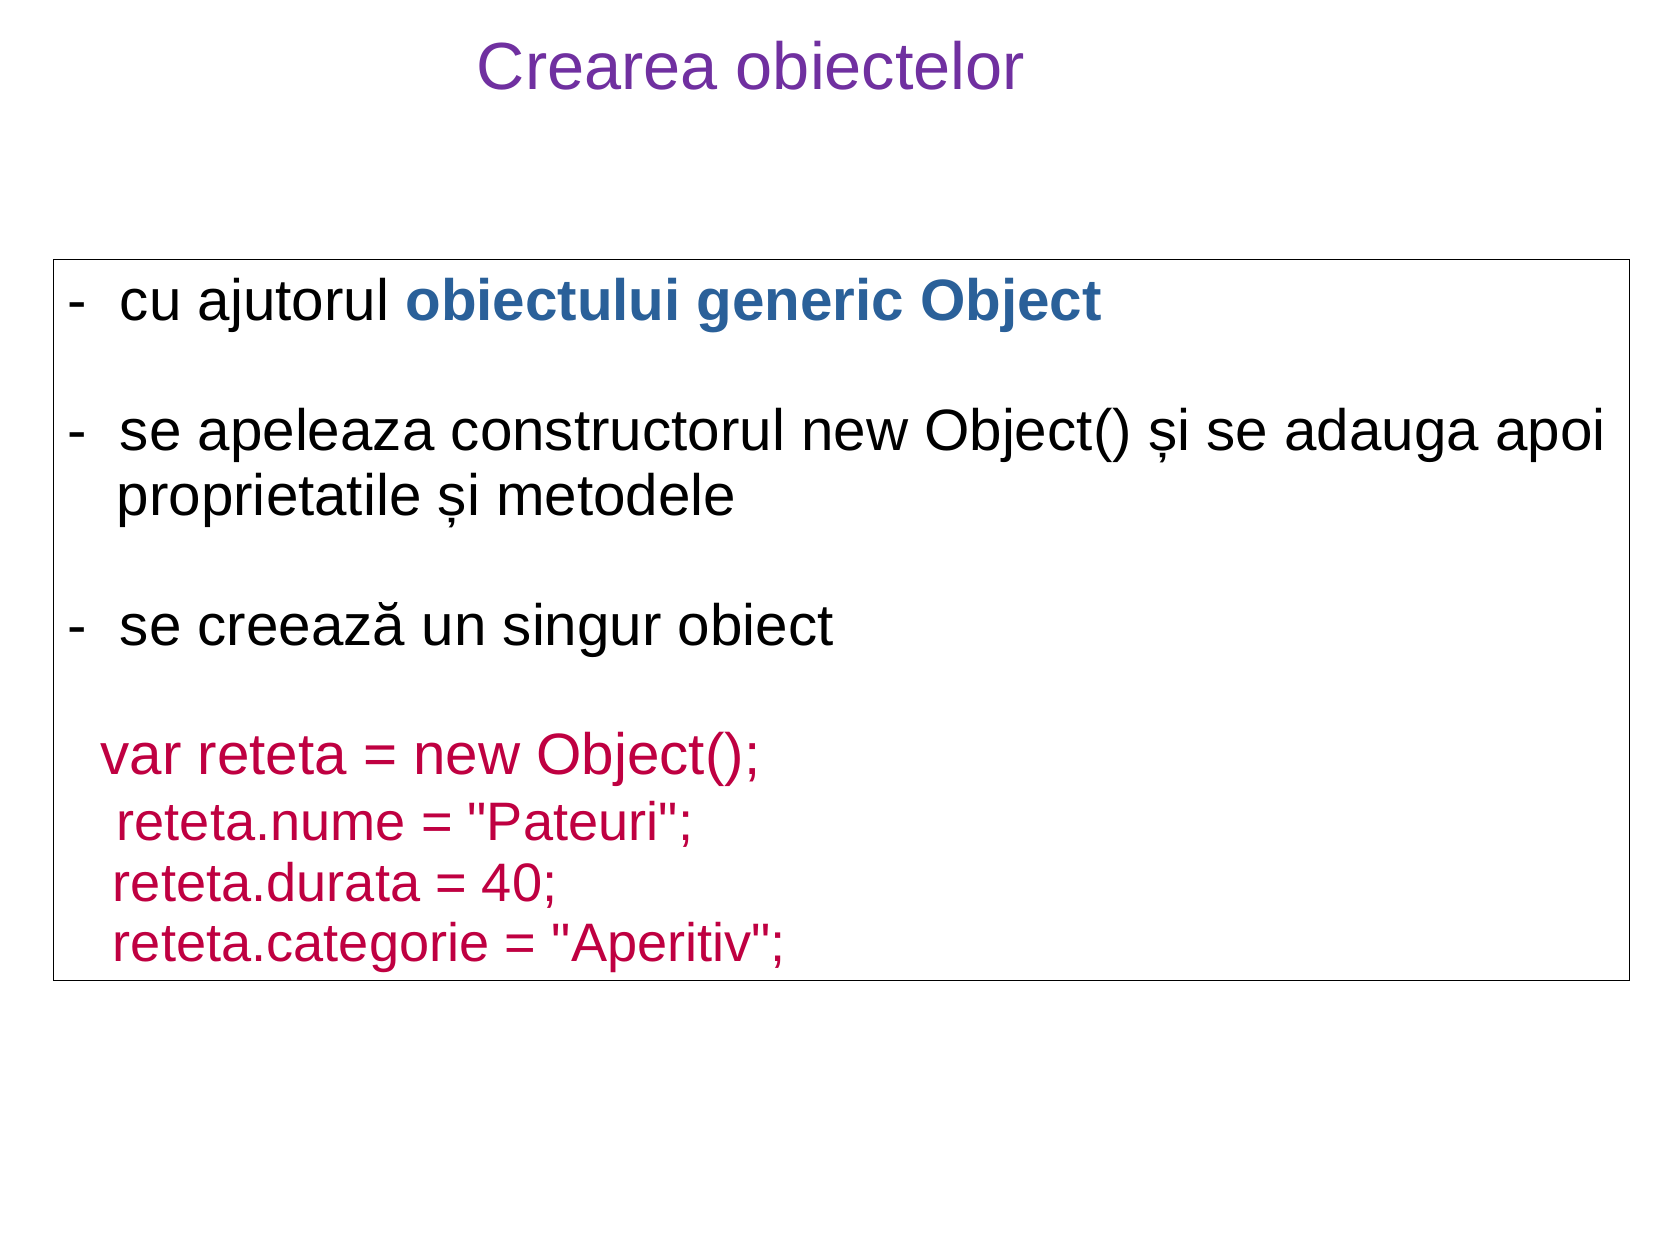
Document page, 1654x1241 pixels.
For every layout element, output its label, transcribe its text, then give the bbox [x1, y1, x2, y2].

text_box - cu ajutorul obiectului generic Object - se apeleaza constructorul new Object() și se adauga apoi proprietatile și metodele - se creează un singur obiect var reteta = new Object(); reteta.nume = "Pateuri"; reteta.durata = 40; reteta.categorie = "Aperitiv"; [53, 259, 1630, 981]
text_box Crearea obiectelor [462, 15, 1114, 111]
